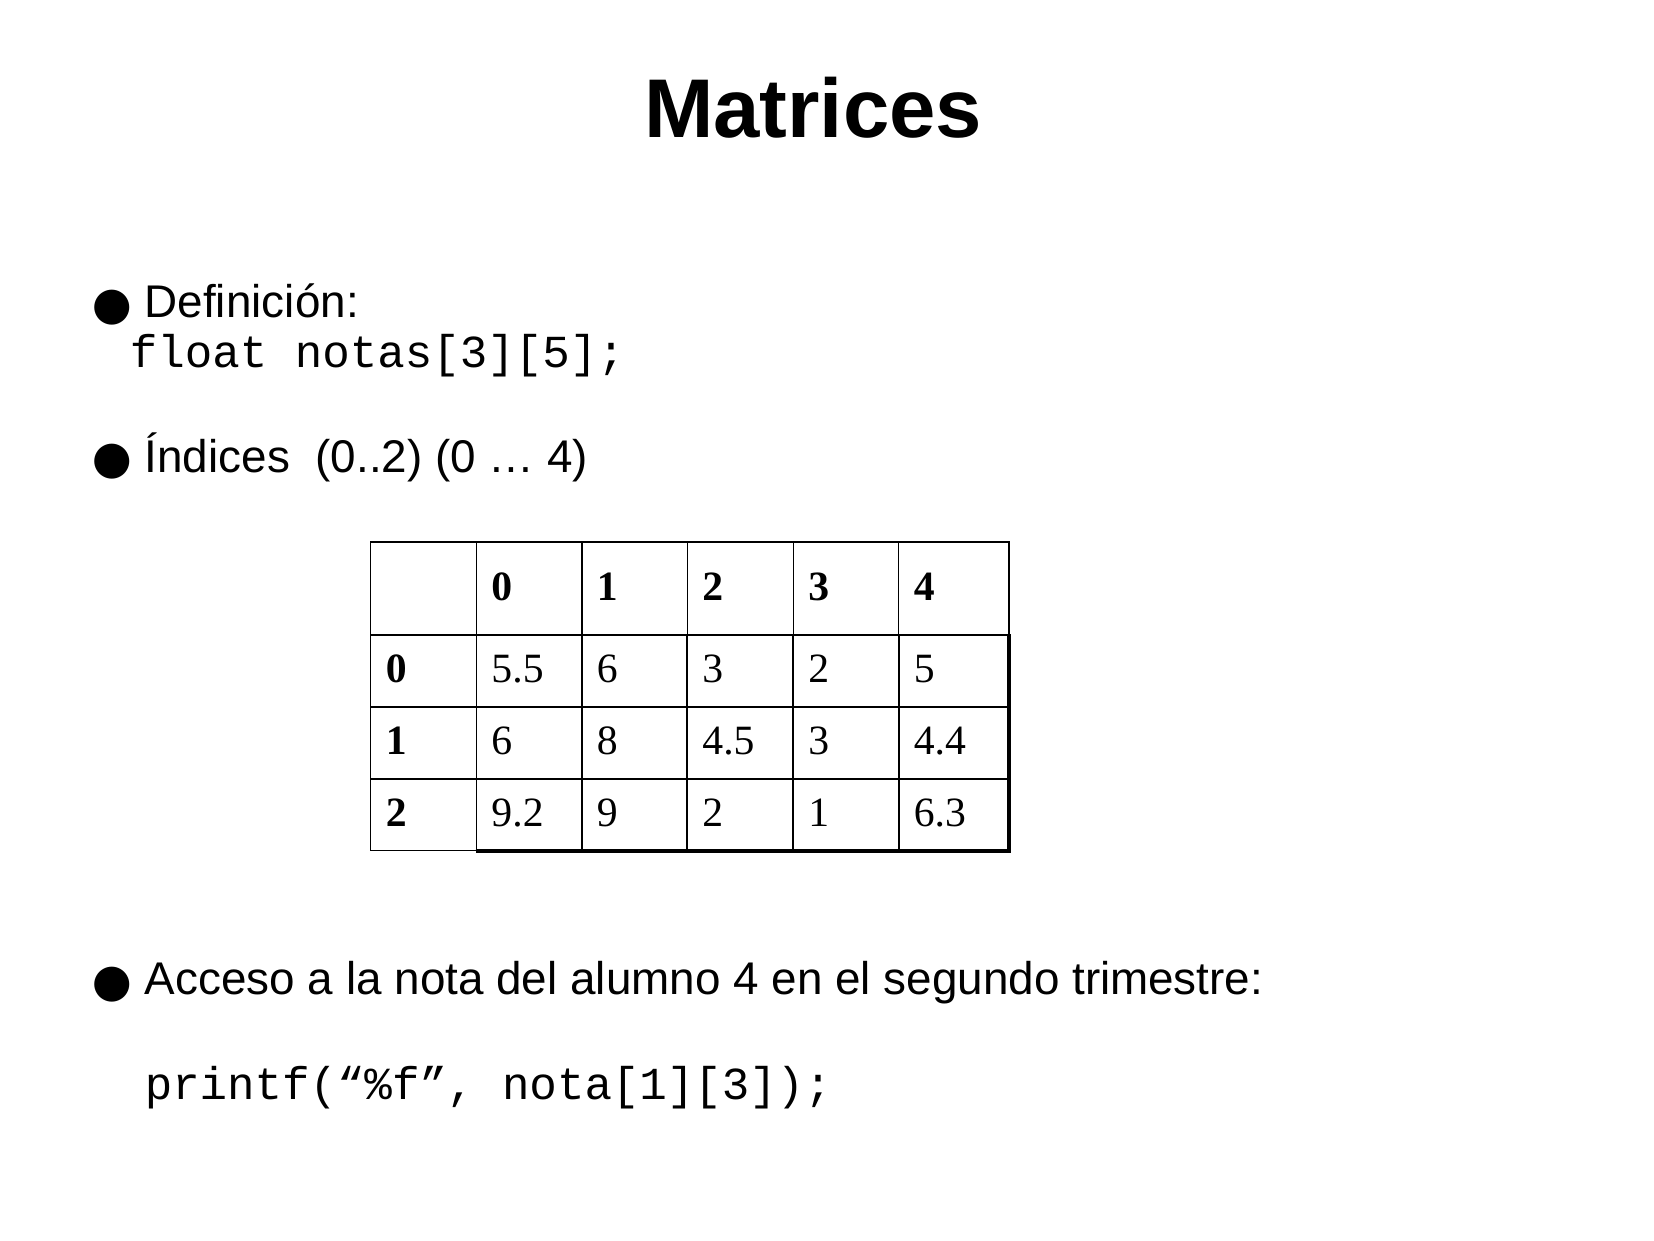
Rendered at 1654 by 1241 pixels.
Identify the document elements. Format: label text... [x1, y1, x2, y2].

text_box Definición: float notas[3][5]; Índices (0..2) (0 … 4) Acceso a la nota del alumno 4 en el segundo trimestre: printf(“%f”, nota[1][3]); [59, 216, 1595, 1211]
table_header [371, 543, 476, 634]
table_cell 8 [583, 708, 686, 778]
table_cell 1 [371, 708, 476, 778]
table_header 3 [794, 543, 898, 634]
table_cell 3 [688, 636, 792, 706]
table_cell 5 [900, 636, 1007, 706]
table_cell 5.5 [477, 636, 581, 706]
table_header 0 [477, 543, 581, 634]
table_header 2 [688, 543, 793, 634]
table_cell 1 [794, 780, 898, 849]
table_cell 9 [583, 780, 686, 849]
table_cell 3 [794, 708, 898, 778]
table_cell 2 [794, 636, 898, 706]
table_cell 4.4 [900, 708, 1007, 778]
table_cell 2 [688, 780, 792, 849]
table_cell 4.5 [688, 708, 792, 778]
table_cell 2 [371, 780, 476, 850]
table_header 4 [899, 543, 1008, 634]
table_cell 6 [477, 708, 581, 778]
table_header 1 [583, 543, 687, 634]
table_cell 6.3 [900, 780, 1007, 849]
text_box Matrices [110, 40, 1516, 168]
table_cell 6 [583, 636, 686, 706]
table_cell 0 [371, 636, 476, 706]
table_cell 9.2 [477, 780, 581, 849]
